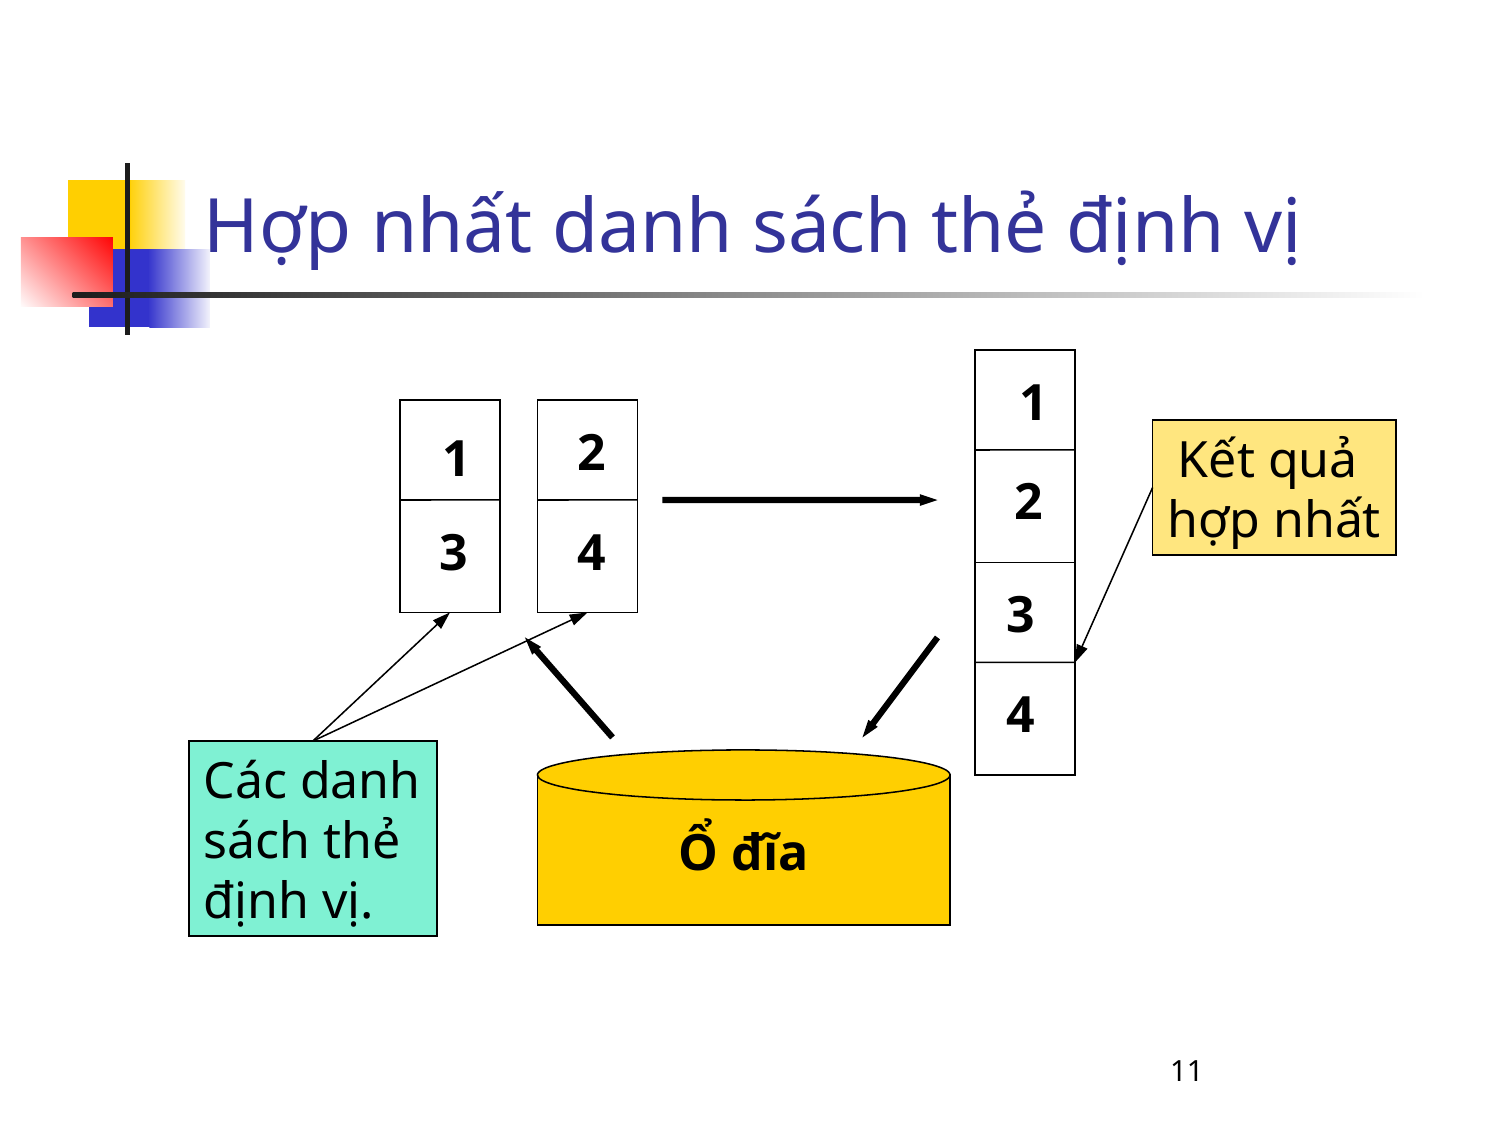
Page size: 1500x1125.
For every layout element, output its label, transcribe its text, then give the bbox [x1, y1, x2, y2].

text_box [975, 451, 1075, 661]
text_box 1 [425, 418, 488, 494]
text_box [537, 400, 638, 499]
text_box 3 [989, 575, 1053, 651]
text_box 1 [1002, 362, 1065, 438]
text_box [975, 664, 1075, 775]
text_box 2 [560, 412, 623, 488]
text_box 4 [560, 512, 623, 588]
title Hợp nhất danh sách thẻ định vị [188, 35, 1468, 275]
text_box Ổ đĩa [537, 777, 950, 925]
text_box 3 [422, 512, 486, 588]
text_box 11 [1155, 1024, 1468, 1100]
text_box 4 [989, 675, 1053, 751]
text_box [537, 501, 638, 613]
text_box [975, 350, 1075, 449]
text_box [400, 501, 500, 613]
text_box Kết quả hợp nhất [1153, 420, 1396, 555]
text_box Các danh sách thẻ định vị. [189, 741, 437, 936]
text_box 2 [997, 462, 1061, 538]
text_box [400, 400, 500, 499]
text_box [537, 749, 951, 801]
